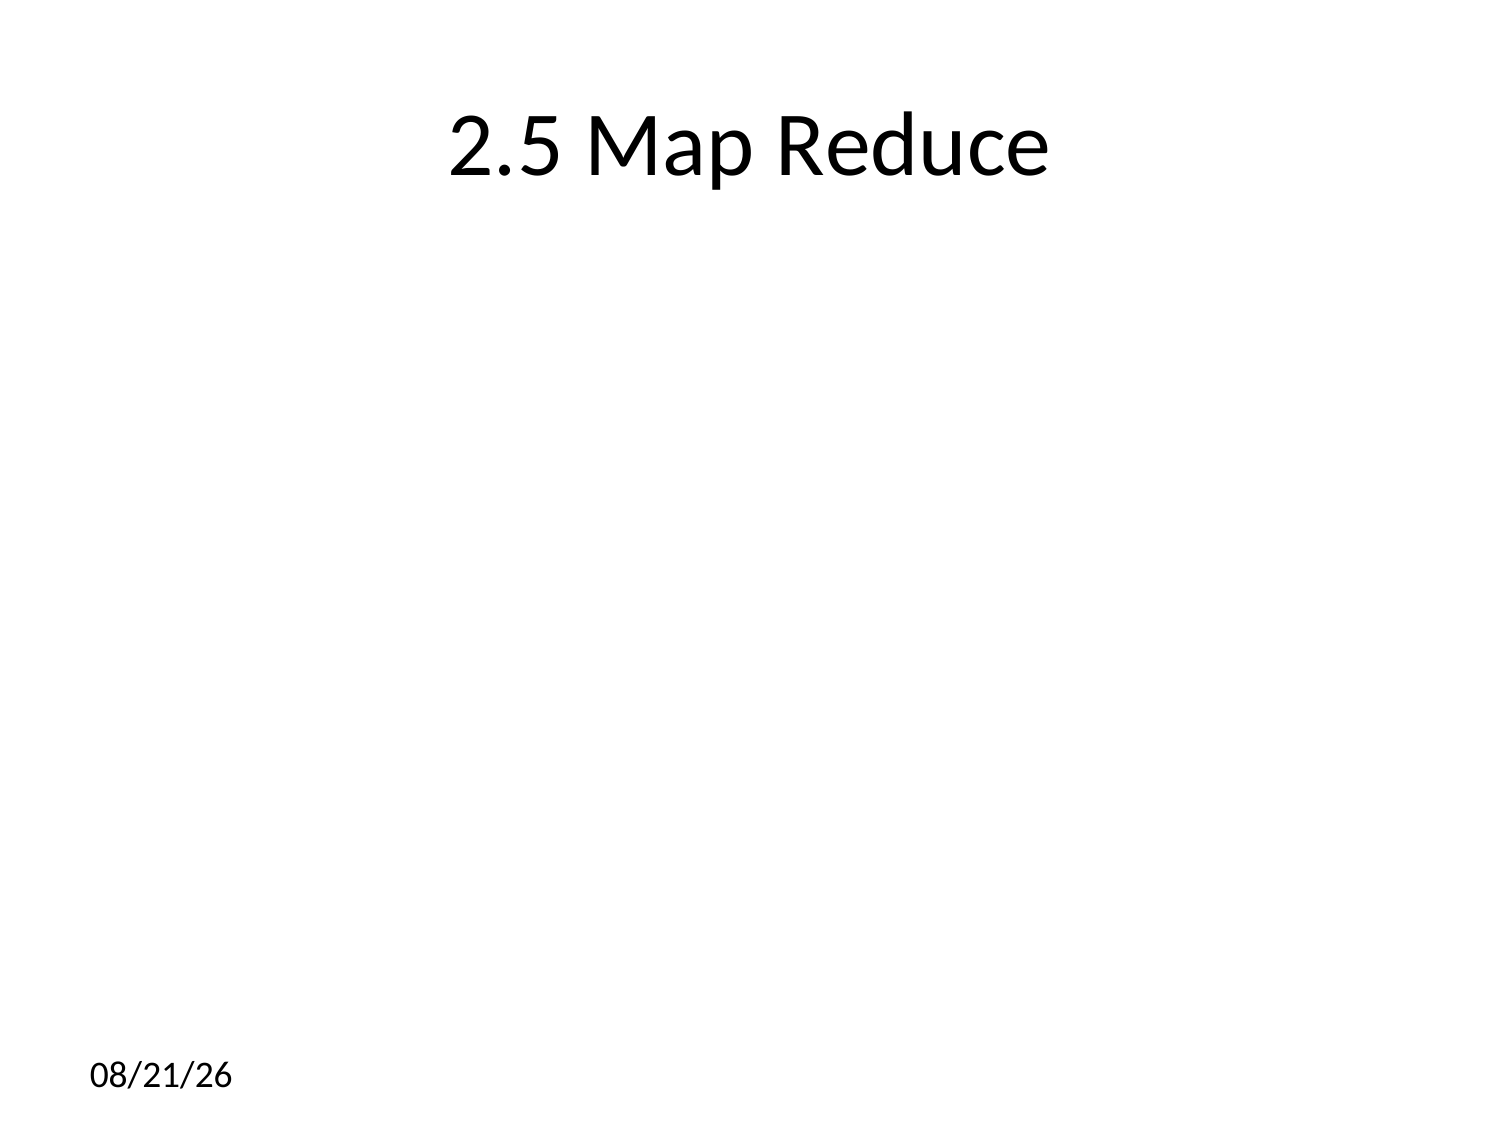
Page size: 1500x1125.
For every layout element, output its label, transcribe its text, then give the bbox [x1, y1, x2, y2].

title 2.5 Map Reduce [75, 21, 1426, 257]
